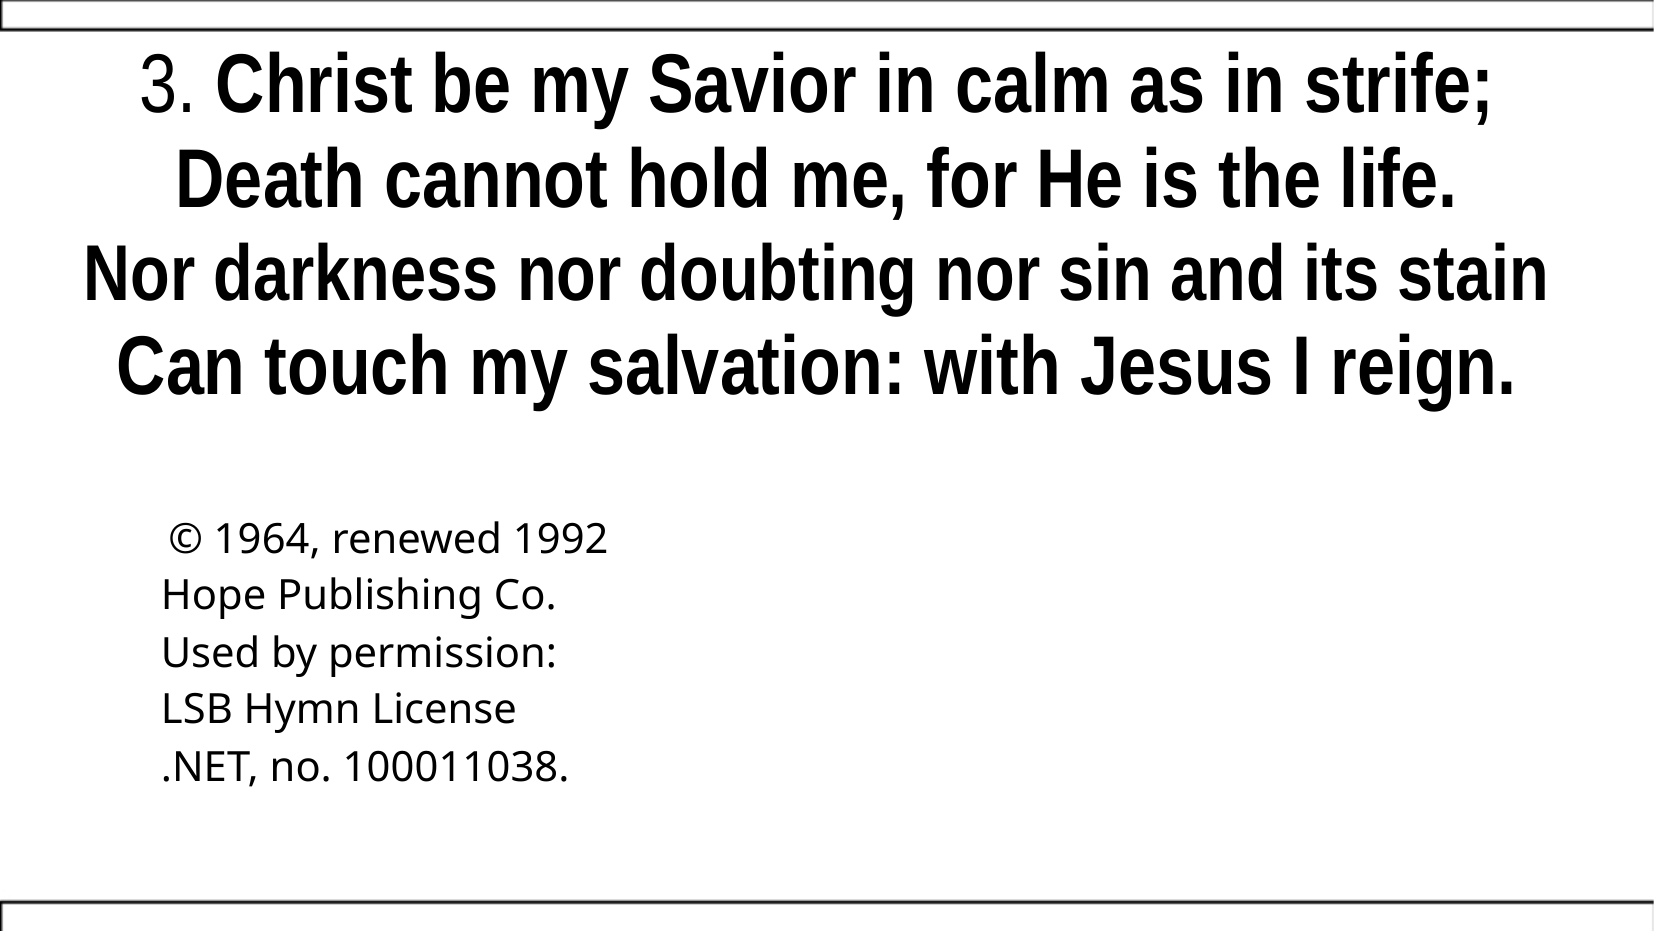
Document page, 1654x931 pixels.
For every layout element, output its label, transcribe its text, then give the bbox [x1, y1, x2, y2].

text_box 3. Christ be my Savior in calm as in strife; Death cannot hold me, for He is the life. Nor darkness nor doubting nor sin and its stain Can touch my salvation: with Jesus I reign. © 1964, renewed 1992 Hope Publishing Co. Used by permission: LSB Hymn License .NET, no. 100011038. [60, 26, 1576, 856]
picture [0, 0, 1654, 931]
